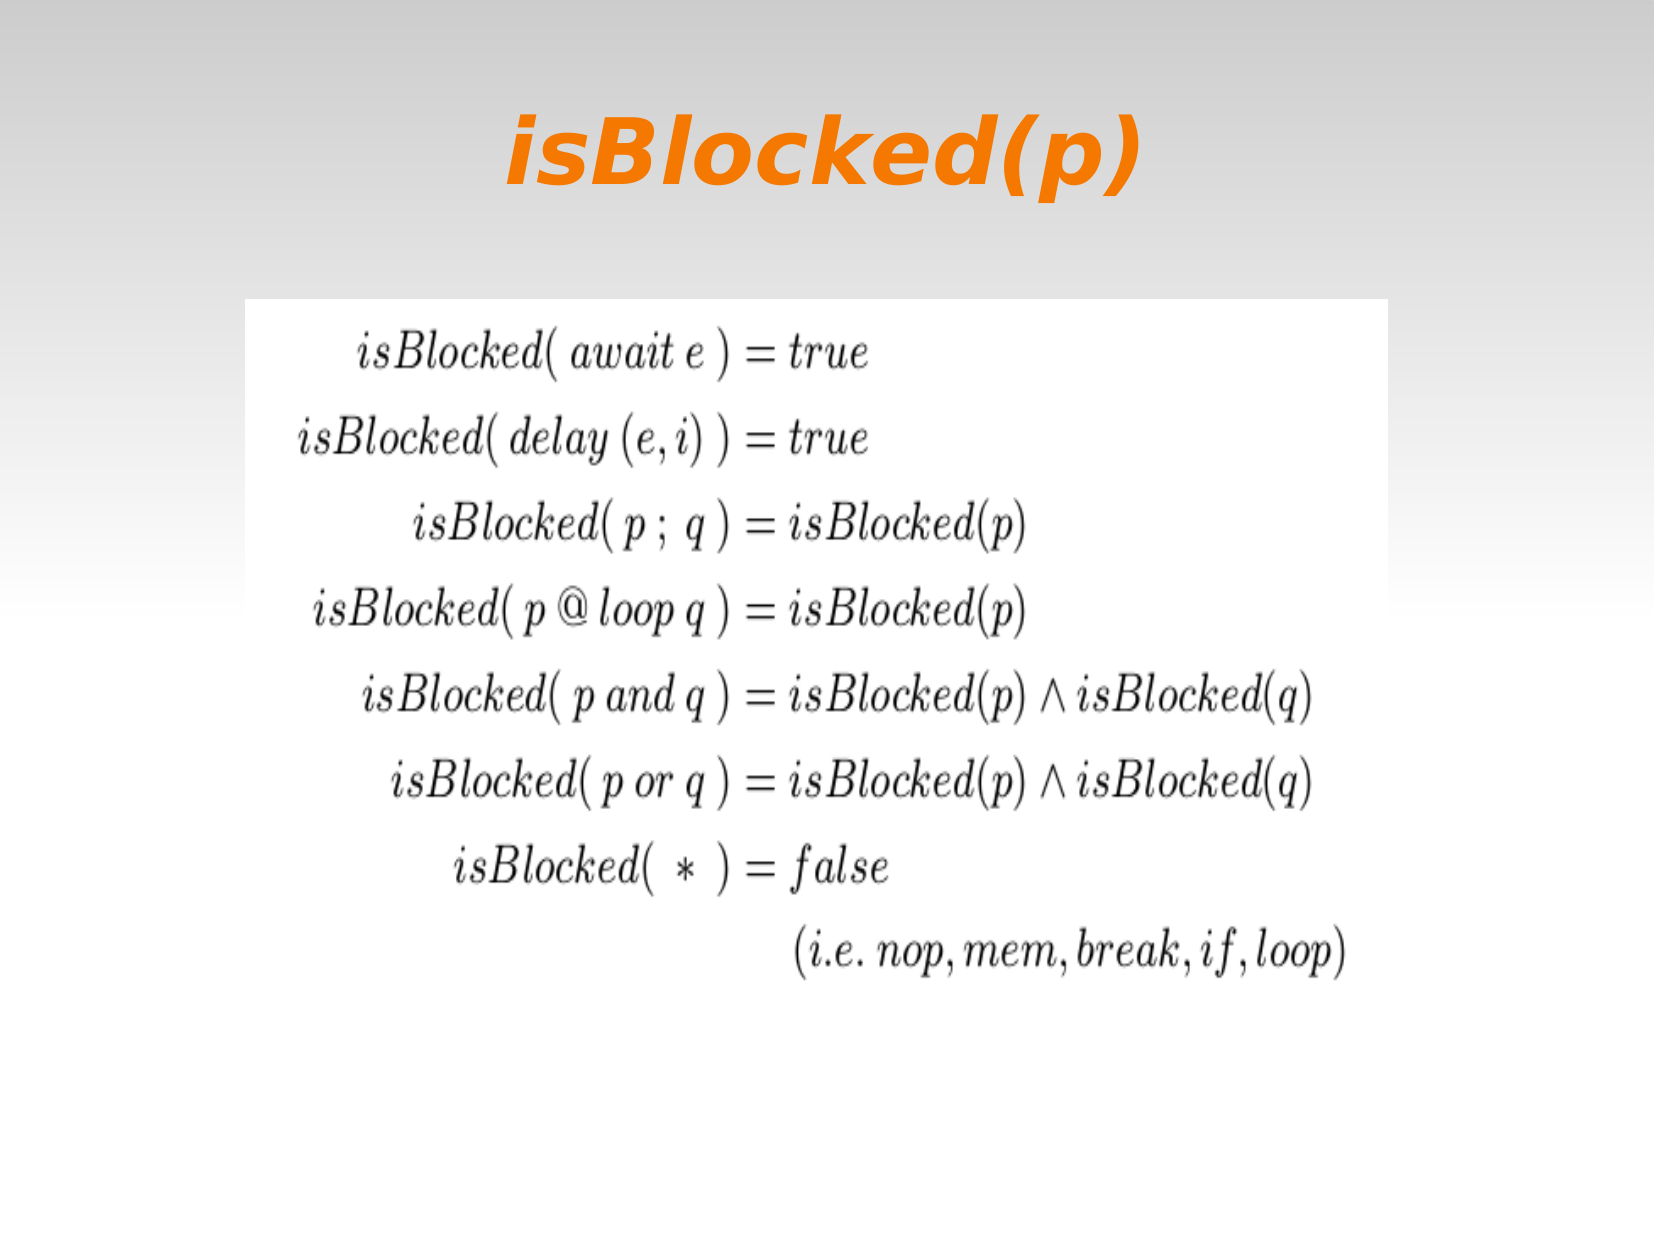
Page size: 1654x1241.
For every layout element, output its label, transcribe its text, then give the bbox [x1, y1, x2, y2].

title isBlocked(p) [82, 49, 1571, 257]
picture [245, 299, 1388, 1013]
